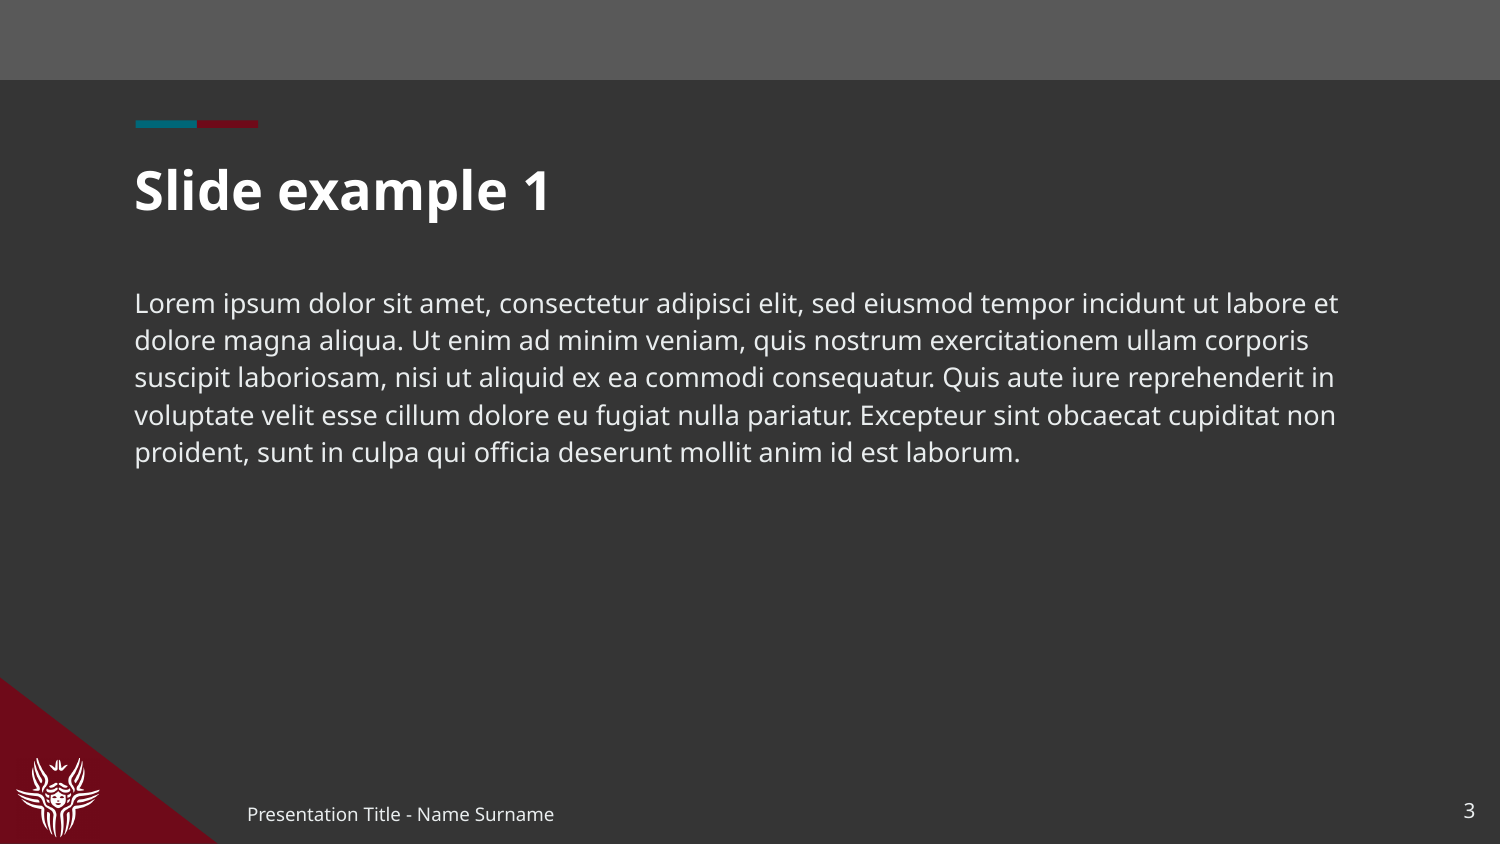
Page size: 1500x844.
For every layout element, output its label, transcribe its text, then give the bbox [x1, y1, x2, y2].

subtitle Presentation Title - Name Surname [232, 783, 1193, 839]
title Slide example 1 [119, 141, 1381, 230]
picture [16, 758, 100, 839]
list Lorem ipsum dolor sit amet, consectetur adipisci elit, sed eiusmod tempor incidunt ut labore et dolore magna aliqua. Ut enim ad minim veniam, quis nostrum exercitationem ullam corporis suscipit laboriosam, nisi ut aliquid ex ea commodi consequatur. Quis aute iure reprehenderit in voluptate velit esse cillum dolore eu fugiat nulla pariatur. Excepteur sint obcaecat cupiditat non proident, sunt in culpa qui officia deserunt mollit anim id est laborum. [119, 266, 1381, 637]
slide_number <number> [1400, 779, 1491, 844]
